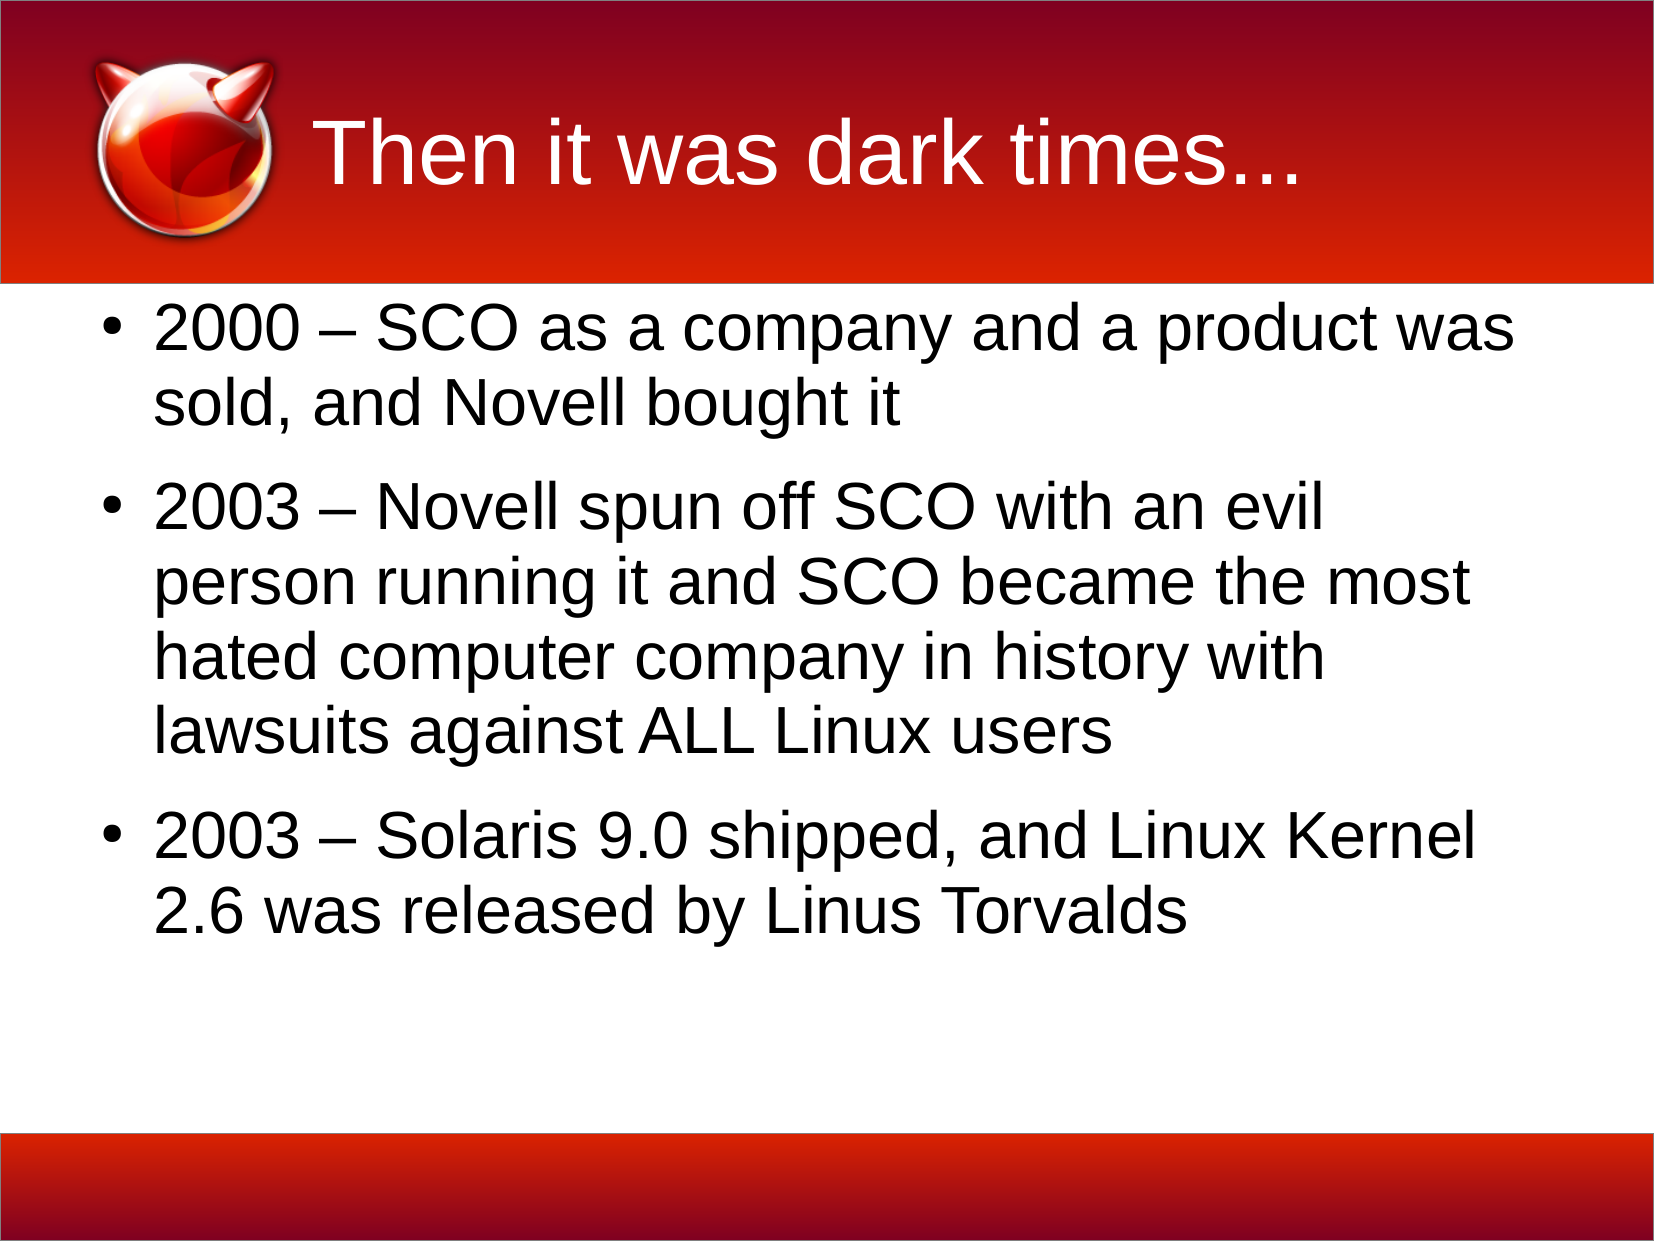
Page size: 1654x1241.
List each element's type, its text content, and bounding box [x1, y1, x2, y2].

title Then it was dark times... [82, 49, 1536, 257]
list 2000 – SCO as a company and a product was sold, and Novell bought it 2003 – Novell spun off SCO with an evil person running it and SCO became the most hated computer company in history with lawsuits against ALL Linux users 2003 – Solaris 9.0 shipped, and Linux Kernel 2.6 was released by Linus Torvalds [82, 290, 1538, 1010]
